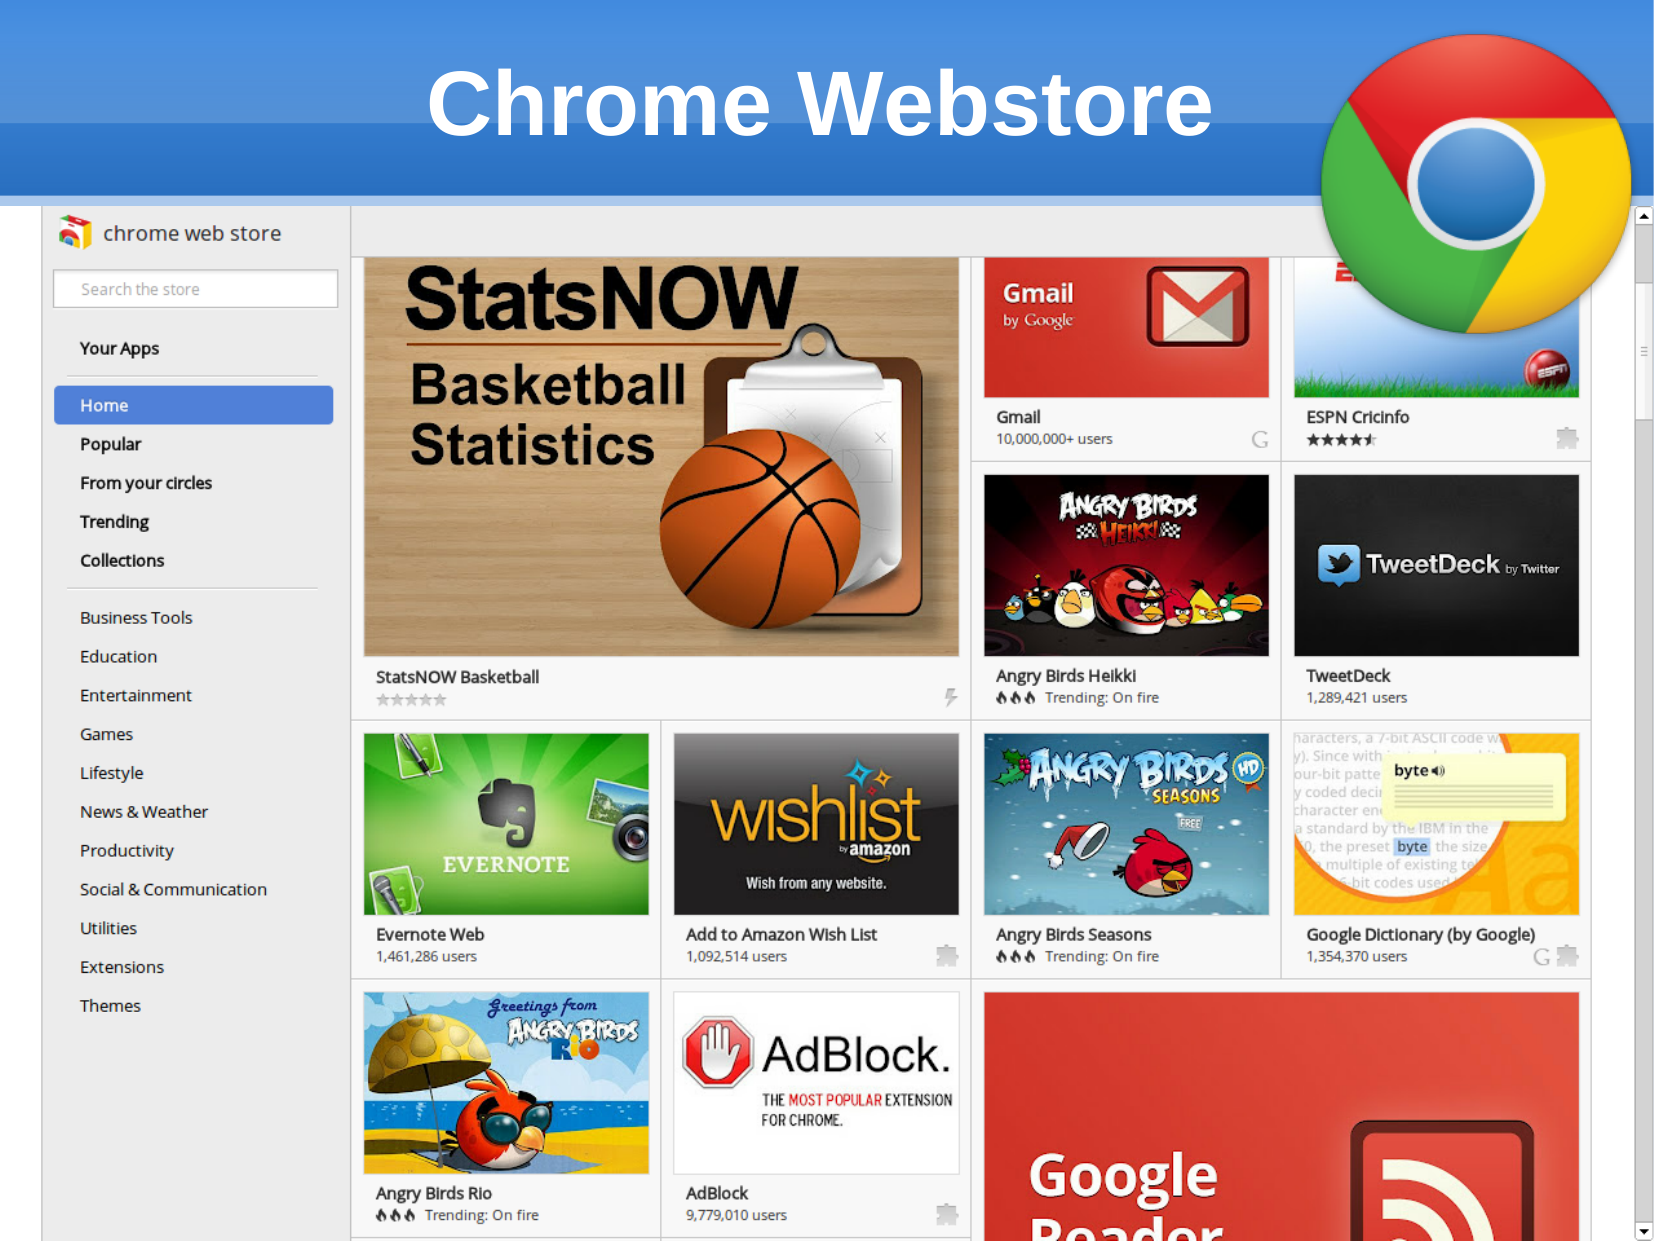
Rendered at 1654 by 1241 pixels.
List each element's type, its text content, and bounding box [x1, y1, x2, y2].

title Chrome Webstore [76, 0, 1565, 206]
picture [0, 0, 1654, 1241]
